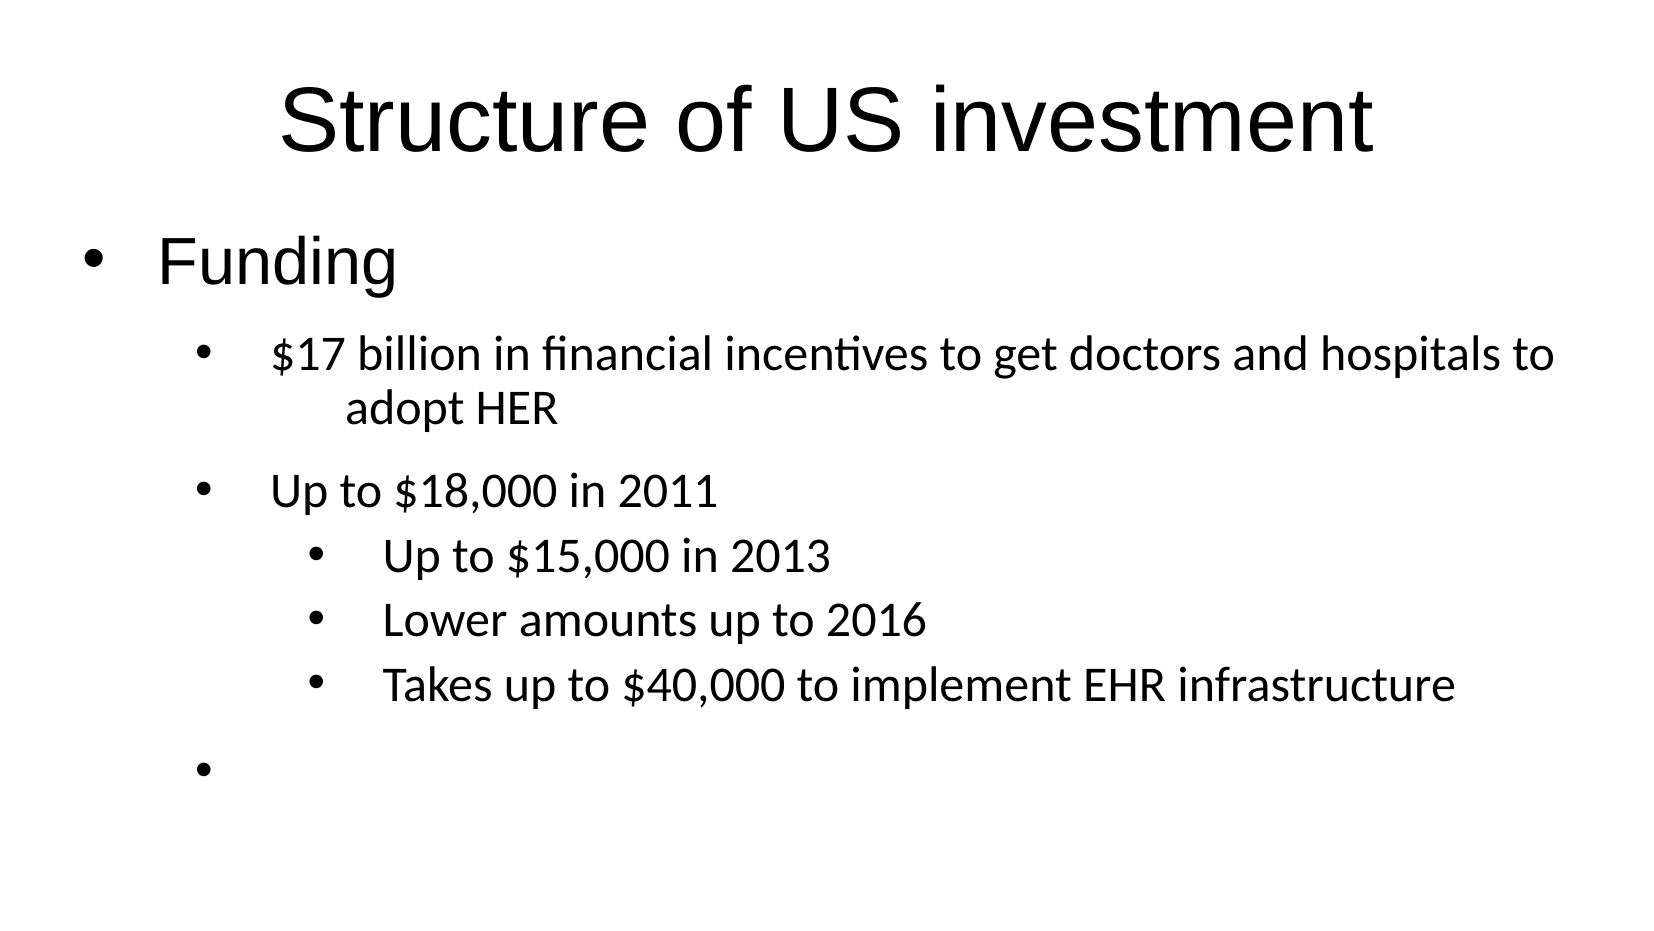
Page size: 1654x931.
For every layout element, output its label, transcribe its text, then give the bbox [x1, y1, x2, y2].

list Funding $17 billion in financial incentives to get doctors and hospitals to adopt HER Up to $18,000 in 2011 Up to $15,000 in 2013 Lower amounts up to 2016 Takes up to $40,000 to implement EHR infrastructure [82, 217, 1571, 758]
title Structure of US investment [82, 37, 1571, 193]
